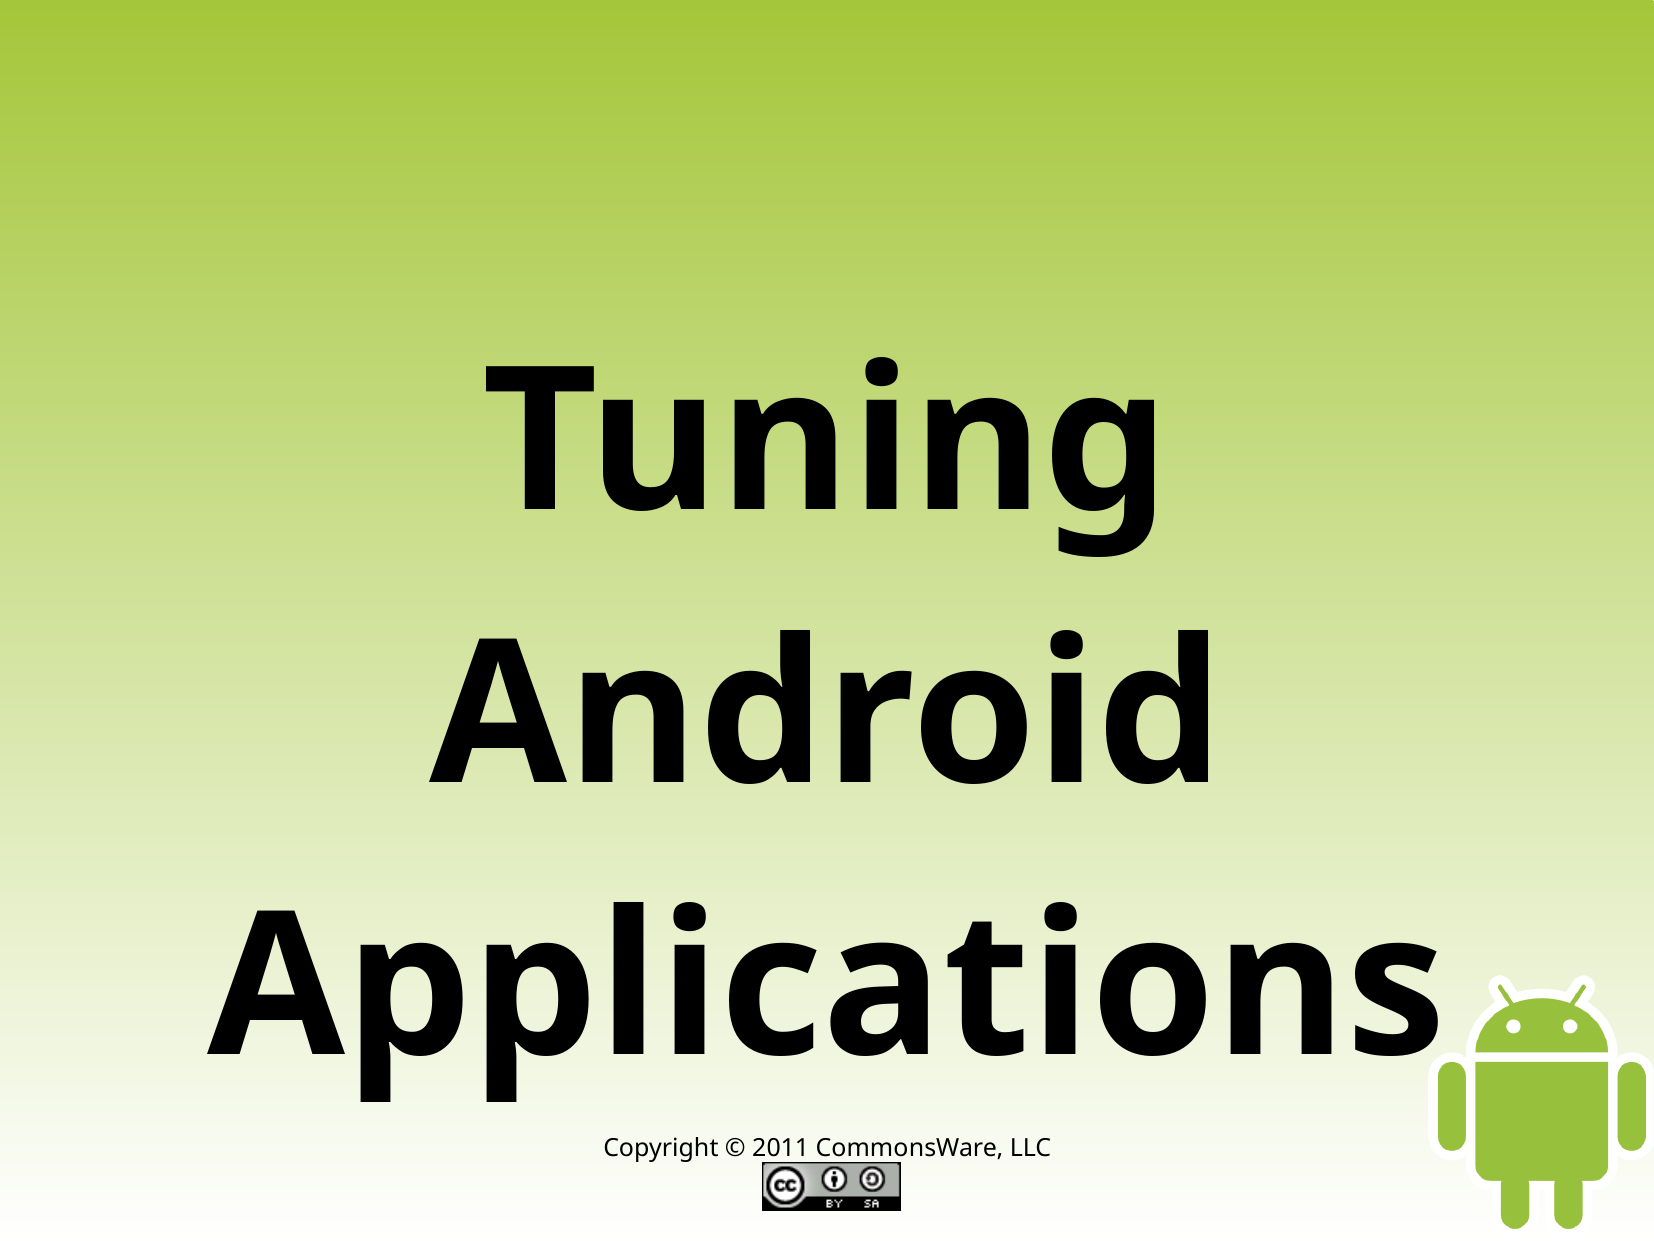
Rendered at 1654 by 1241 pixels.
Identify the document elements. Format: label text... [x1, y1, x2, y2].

picture [762, 1162, 901, 1211]
subtitle Tuning Android Applications [82, 300, 1571, 1109]
picture [1428, 975, 1654, 1238]
